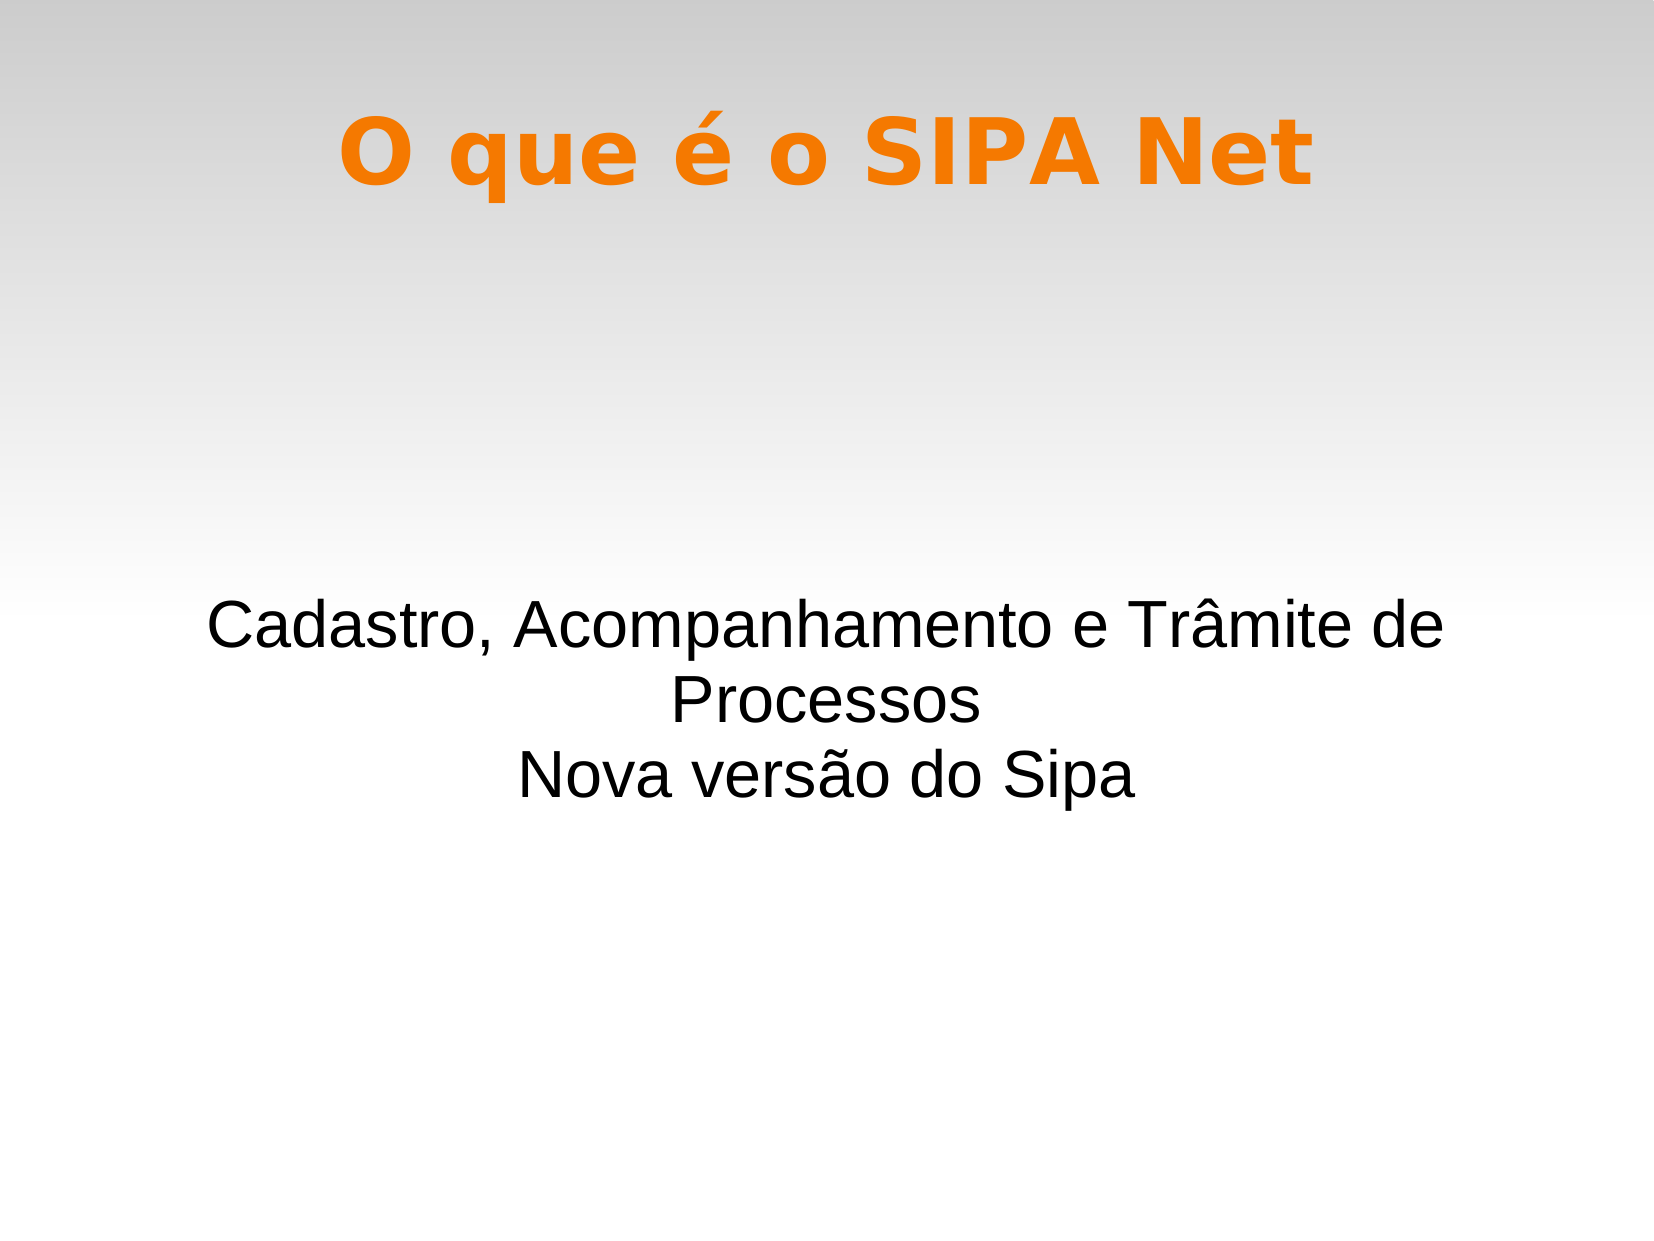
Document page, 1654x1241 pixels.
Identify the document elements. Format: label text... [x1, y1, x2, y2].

title O que é o SIPA Net [82, 49, 1571, 257]
subtitle Cadastro, Acompanhamento e Trâmite de Processos Nova versão do Sipa [82, 290, 1571, 1109]
